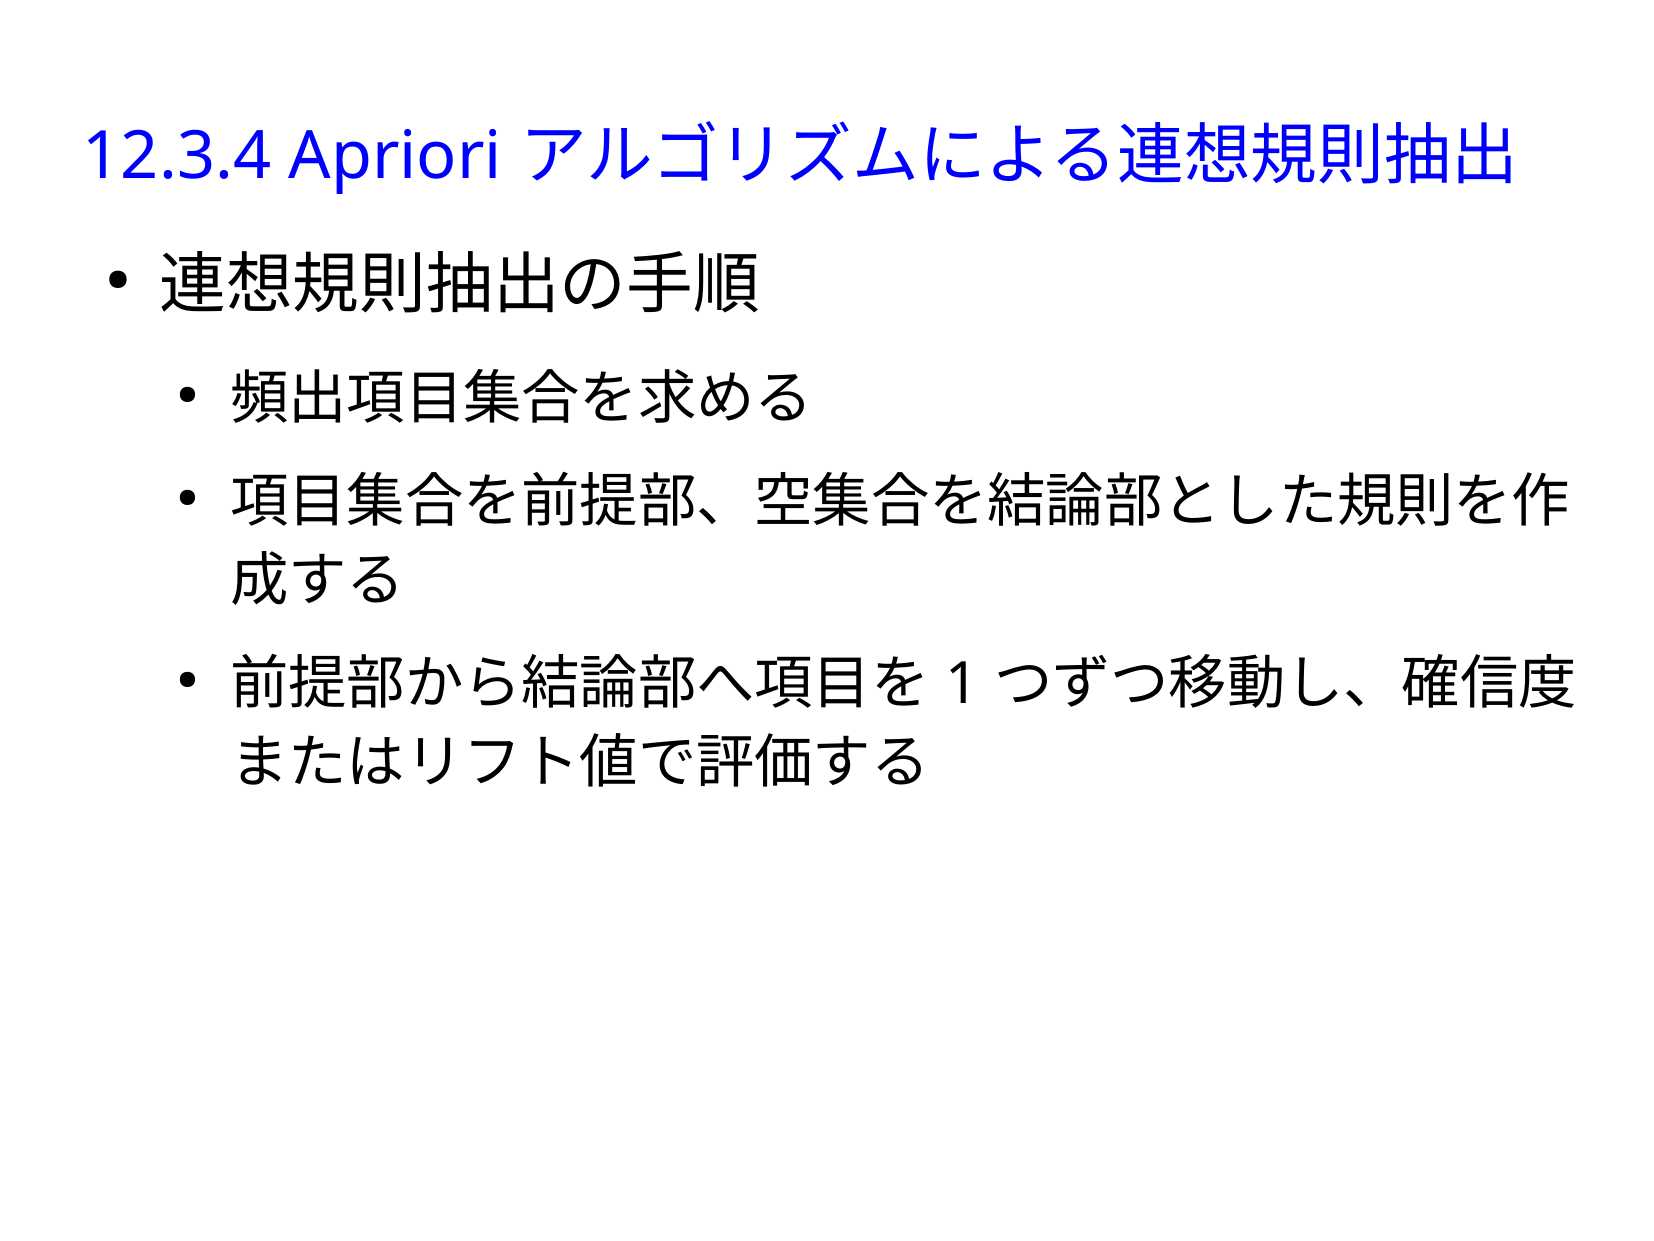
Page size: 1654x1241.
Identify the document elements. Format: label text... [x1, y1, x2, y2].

title 12.3.4 Aprioriアルゴリズムによる連想規則抽出 [82, 49, 1571, 257]
list 連想規則抽出の手順 頻出項目集合を求める 項目集合を前提部、空集合を結論部とした規則を作成する 前提部から結論部へ項目を1つずつ移動し、確信度またはリフト値で評価する [88, 236, 1577, 1010]
